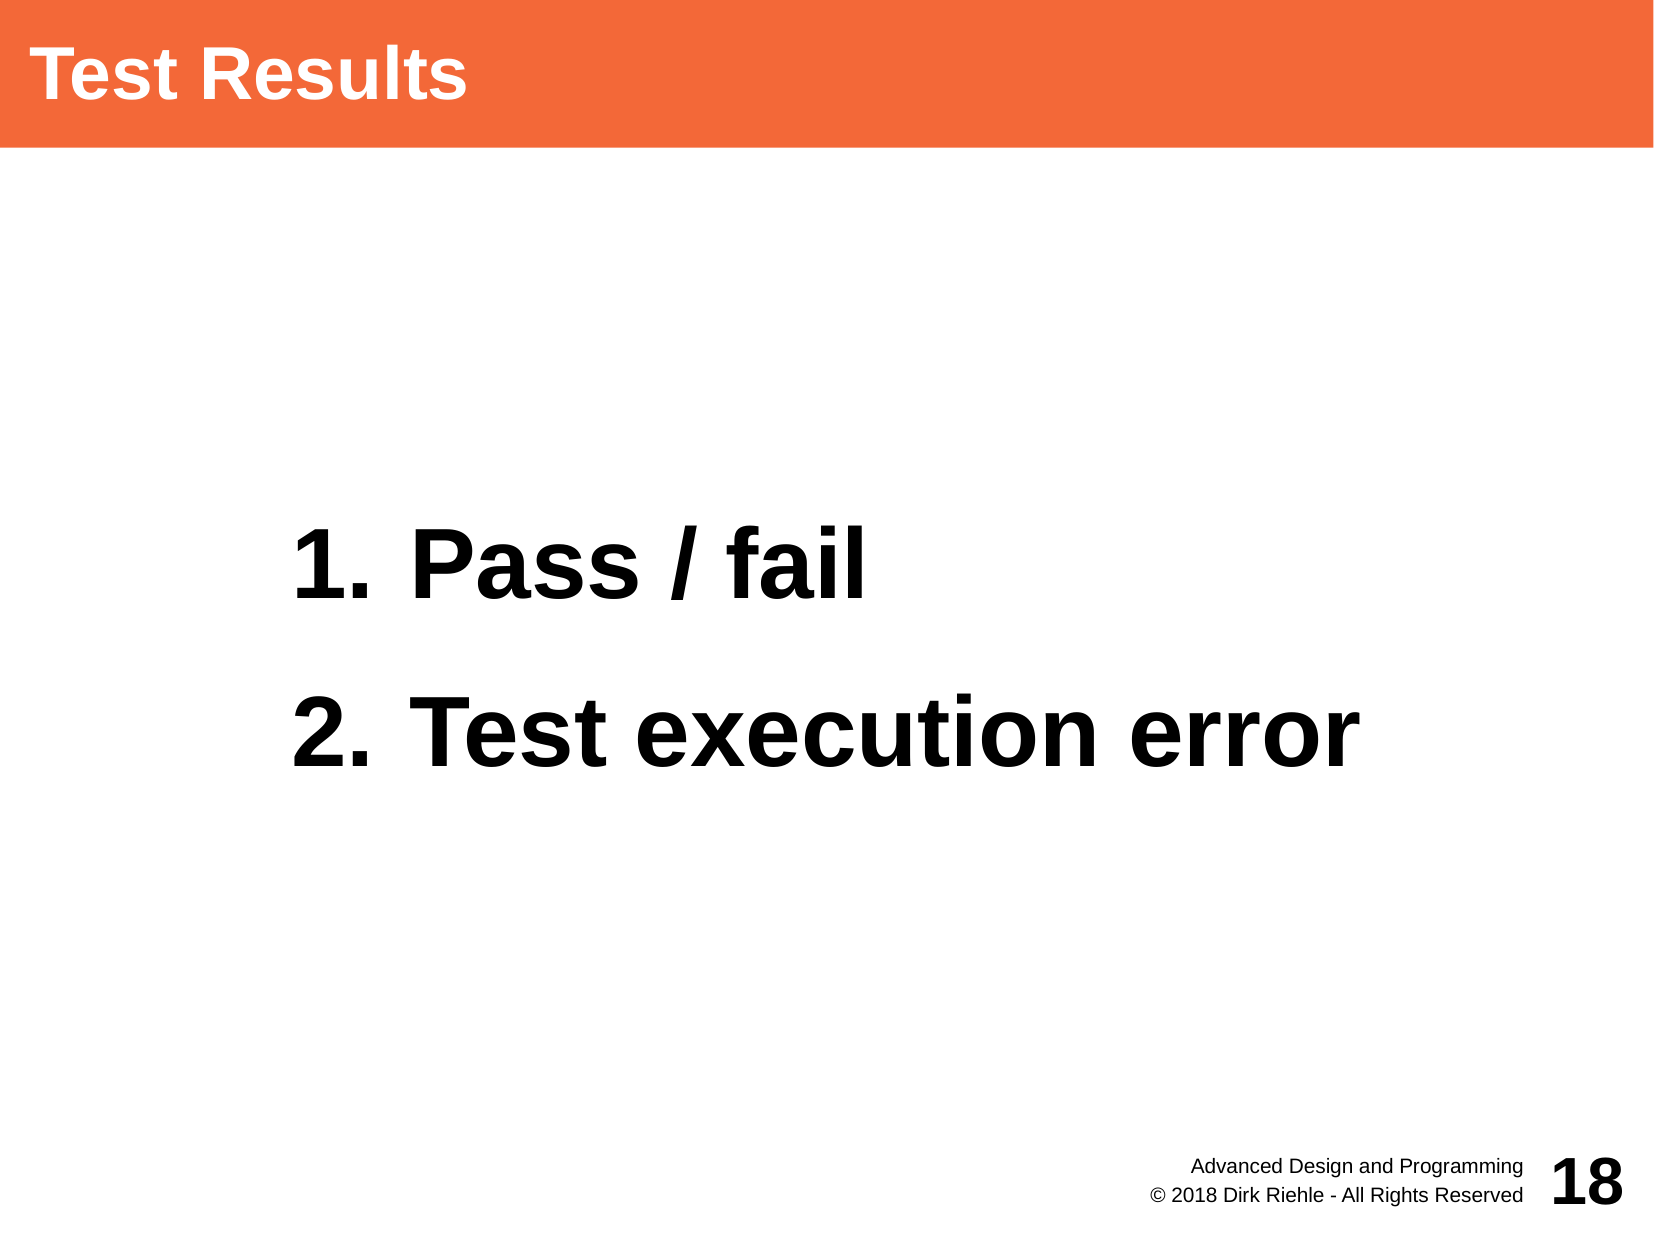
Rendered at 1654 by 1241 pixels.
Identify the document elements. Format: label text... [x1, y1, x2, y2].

title Test Results [0, 0, 1654, 148]
subtitle Pass / fail Test execution error [29, 177, 1625, 1063]
